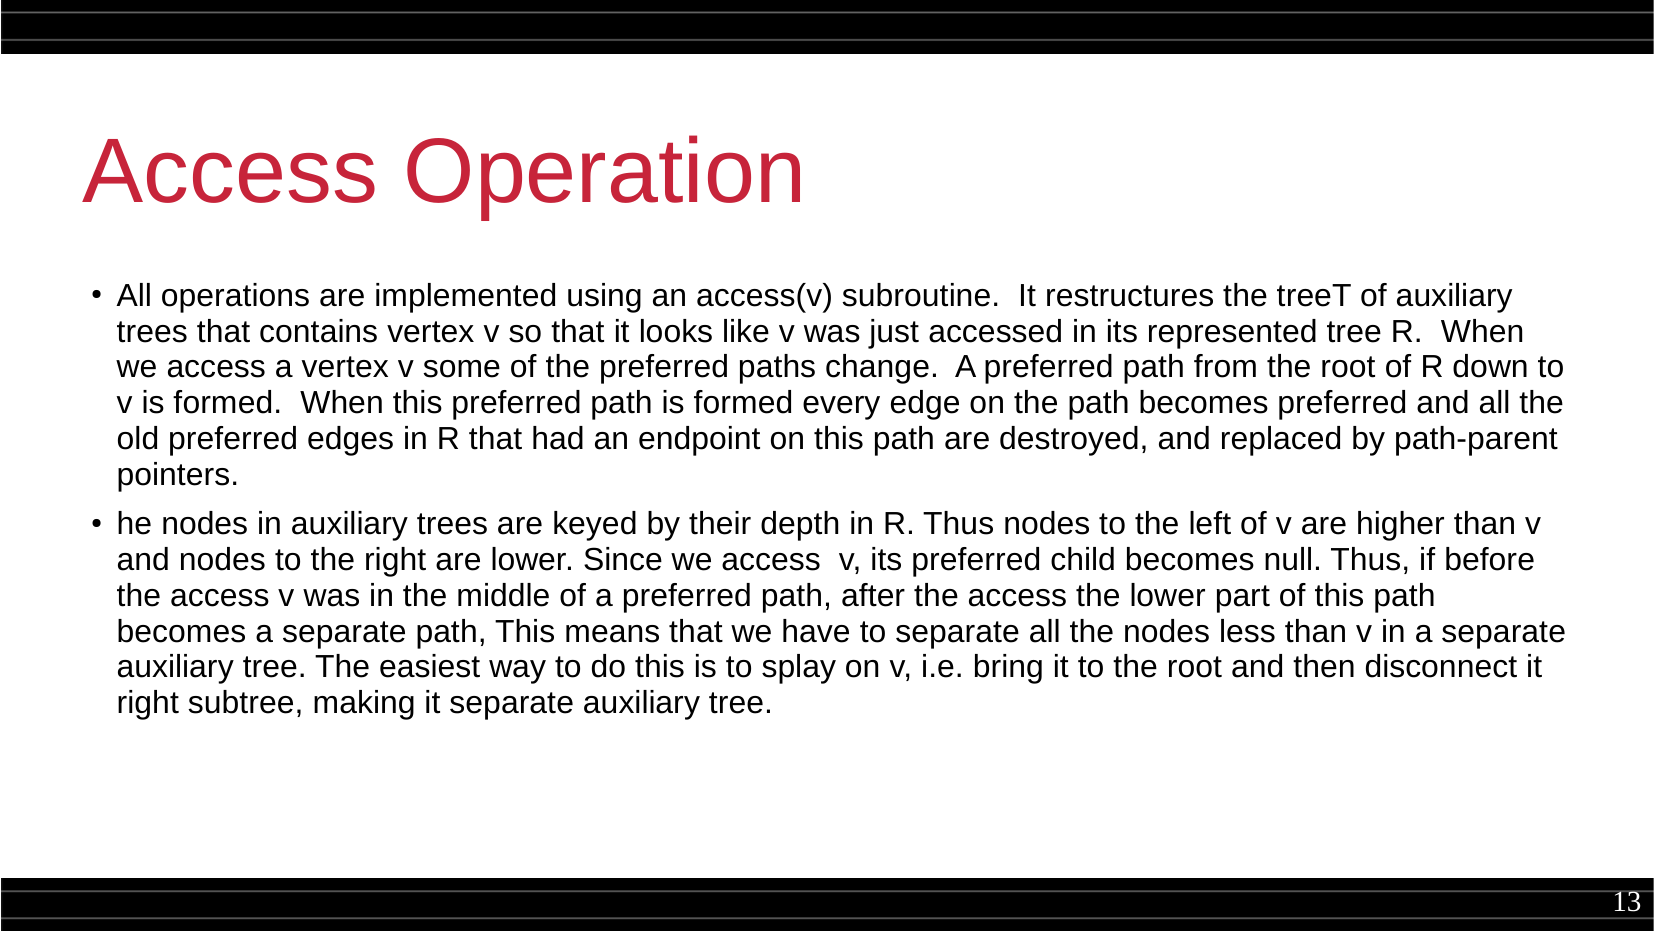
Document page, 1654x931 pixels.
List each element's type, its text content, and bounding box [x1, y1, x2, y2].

title Access Operation [82, 92, 1571, 249]
picture [1, 878, 1654, 931]
list All operations are implemented using an access(v) subroutine. It restructures the treeT of auxiliary trees that contains vertex v so that it looks like v was just accessed in its represented tree R. When we access a vertex v some of the preferred paths change. A preferred path from the root of R down to v is formed. When this preferred path is formed every edge on the path becomes preferred and all the old preferred edges in R that had an endpoint on this path are destroyed, and replaced by path-parent pointers. he nodes in auxiliary trees are keyed by their depth in R. Thus nodes to the left of v are higher than v and nodes to the right are lower. Since we access v, its preferred child becomes null. Thus, if before the access v was in the middle of a preferred path, after the access the lower part of this path becomes a separate path, This means that we have to separate all the nodes less than v in a separate auxiliary tree. The easiest way to do this is to splay on v, i.e. bring it to the root and then disconnect it right subtree, making it separate auxiliary tree. [82, 277, 1571, 763]
picture [1, 0, 1654, 54]
